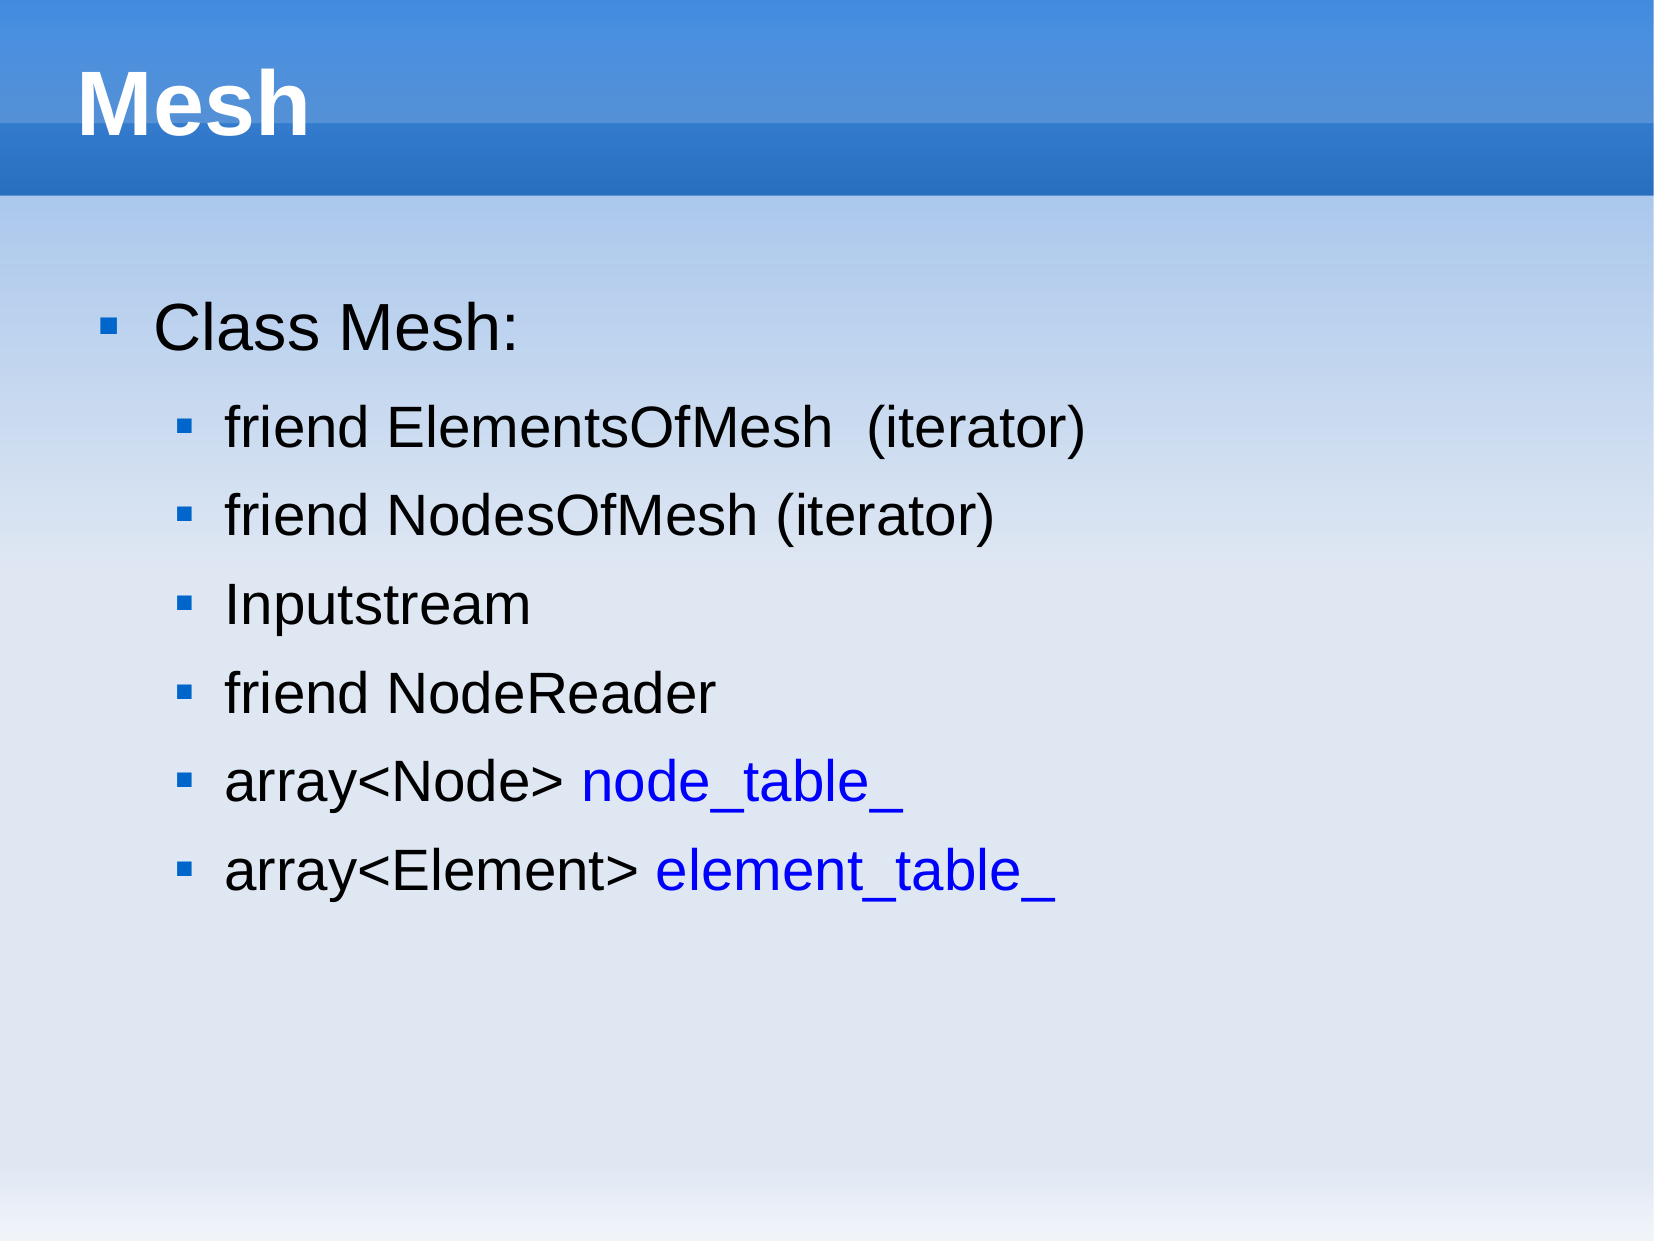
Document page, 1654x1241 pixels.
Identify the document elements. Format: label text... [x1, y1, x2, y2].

picture [0, 0, 1654, 1241]
list Class Mesh: friend ElementsOfMesh (iterator) friend NodesOfMesh (iterator) Inputstream friend NodeReader array<Node> node_table_ array<Element> element_table_ [82, 290, 1571, 1109]
title Mesh [76, 0, 1565, 208]
